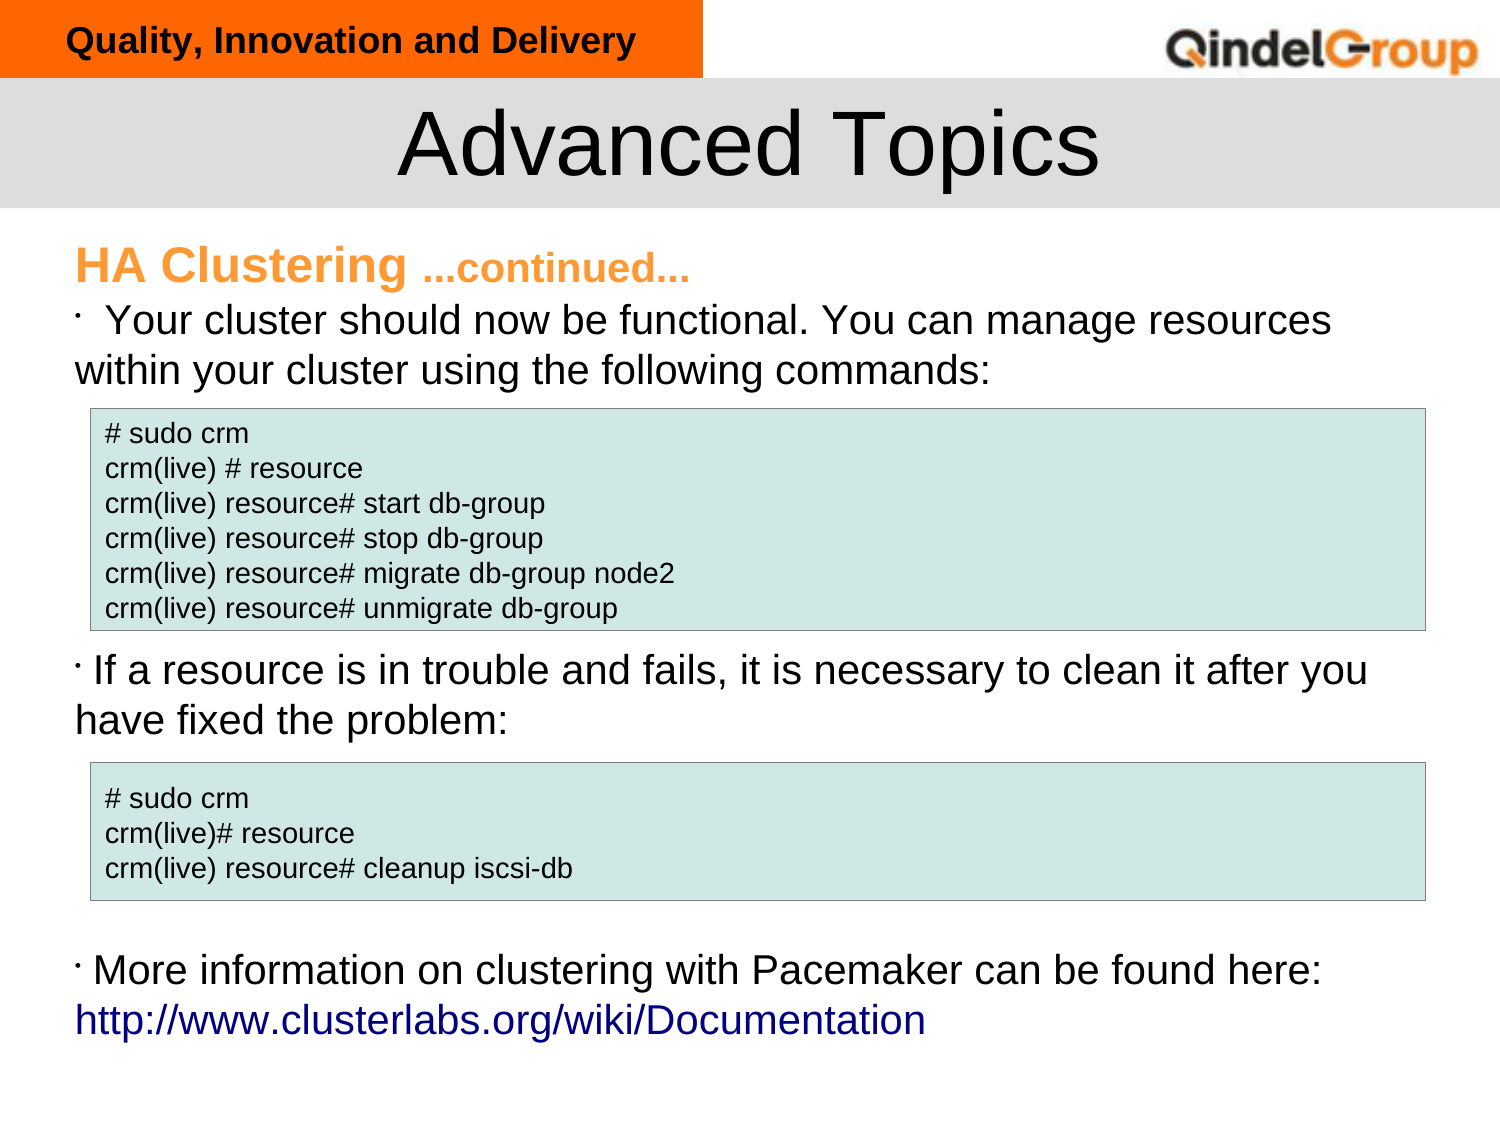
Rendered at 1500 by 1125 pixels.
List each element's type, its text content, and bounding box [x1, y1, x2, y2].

picture [1163, 23, 1481, 78]
text_box # sudo crm crm(live) # resource crm(live) resource# start db-group crm(live) resource# stop db-group crm(live) resource# migrate db-group node2 crm(live) resource# unmigrate db-group [90, 408, 1426, 631]
text_box HA Clustering ...continued... Your cluster should now be functional. You can manage resources within your cluster using the following commands: If a resource is in trouble and fails, it is necessary to clean it after you have fixed the problem: More information on clustering with Pacemaker can be found here: http://www.clusterlabs.org/wiki/Documentation [60, 224, 1426, 1051]
title Advanced Topics [75, 45, 1426, 224]
text_box # sudo crm crm(live)# resource crm(live) resource# cleanup iscsi-db [90, 762, 1426, 901]
